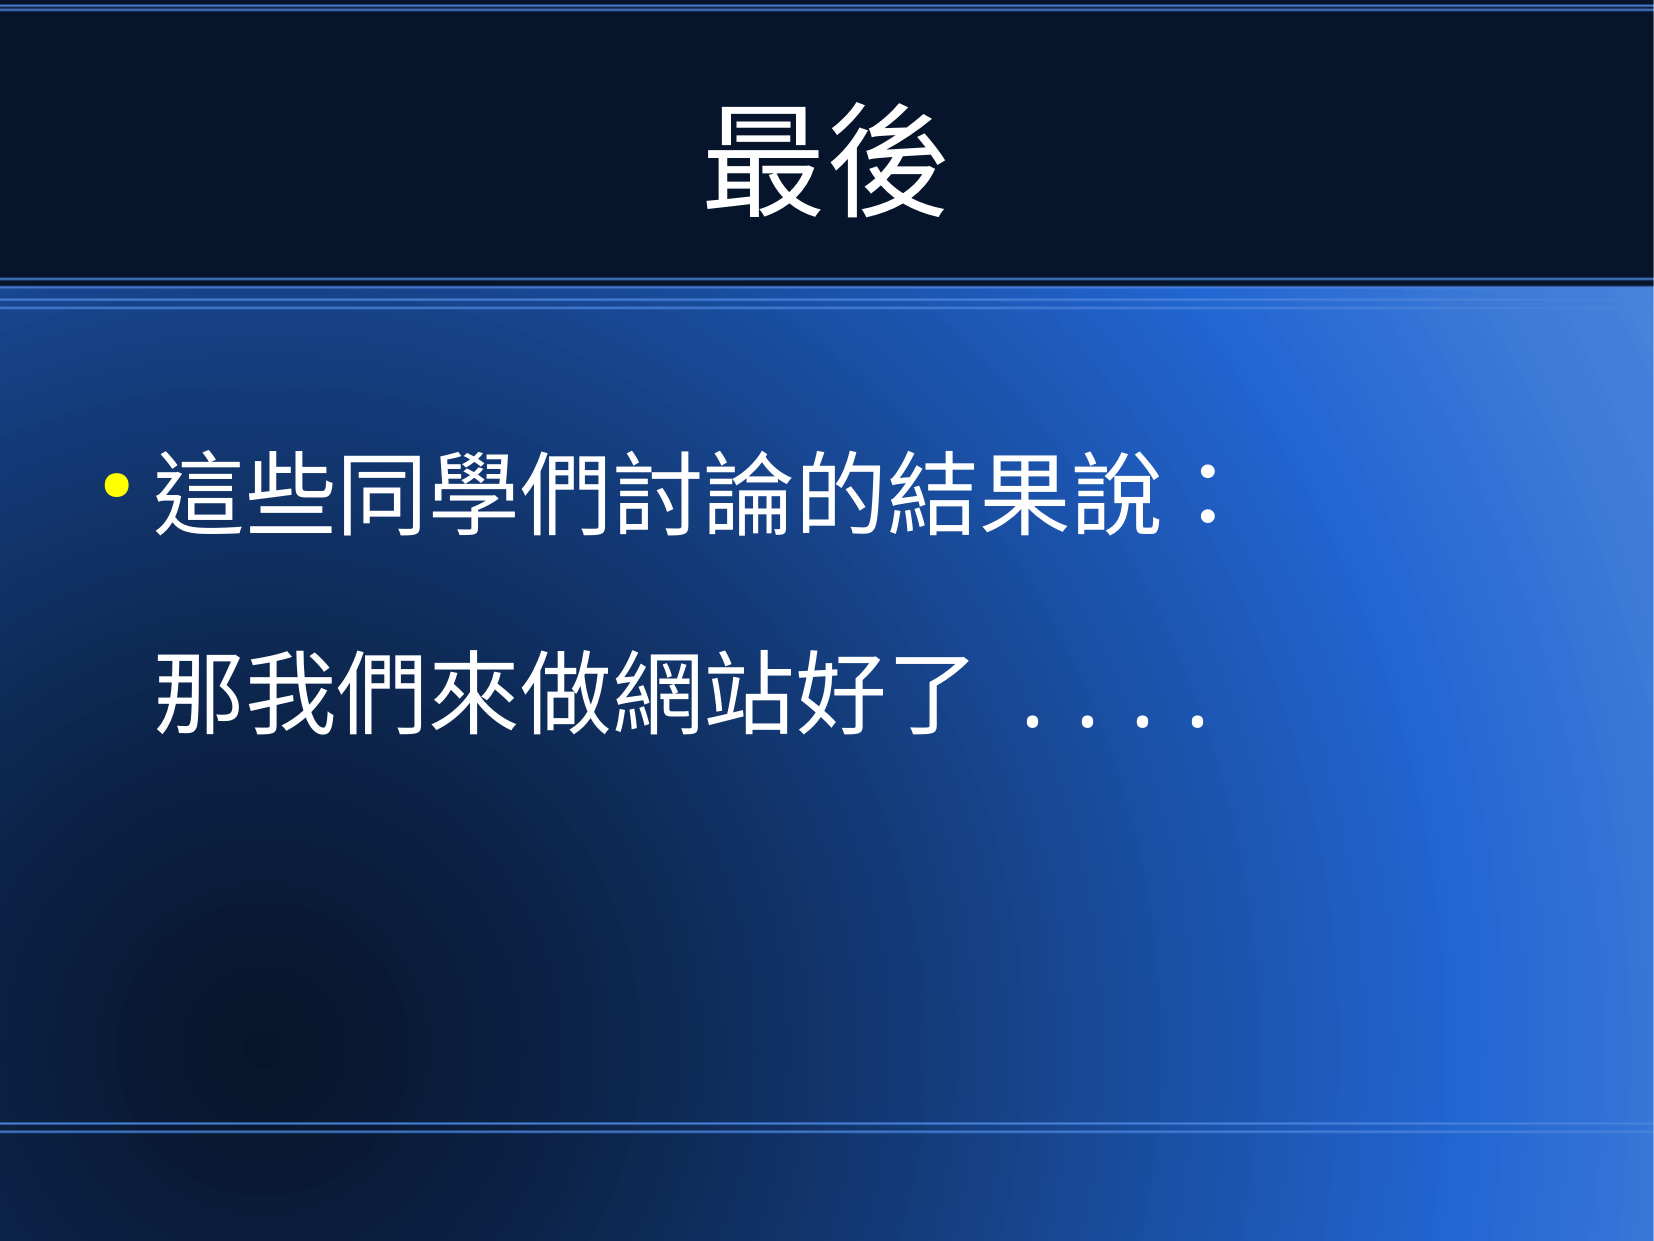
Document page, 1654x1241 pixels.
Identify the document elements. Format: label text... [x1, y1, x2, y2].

list 這些同學們討論的結果說： 那我們來做網站好了.... [82, 355, 1571, 1241]
title 最後 [82, 49, 1571, 257]
picture [0, 0, 1654, 1241]
